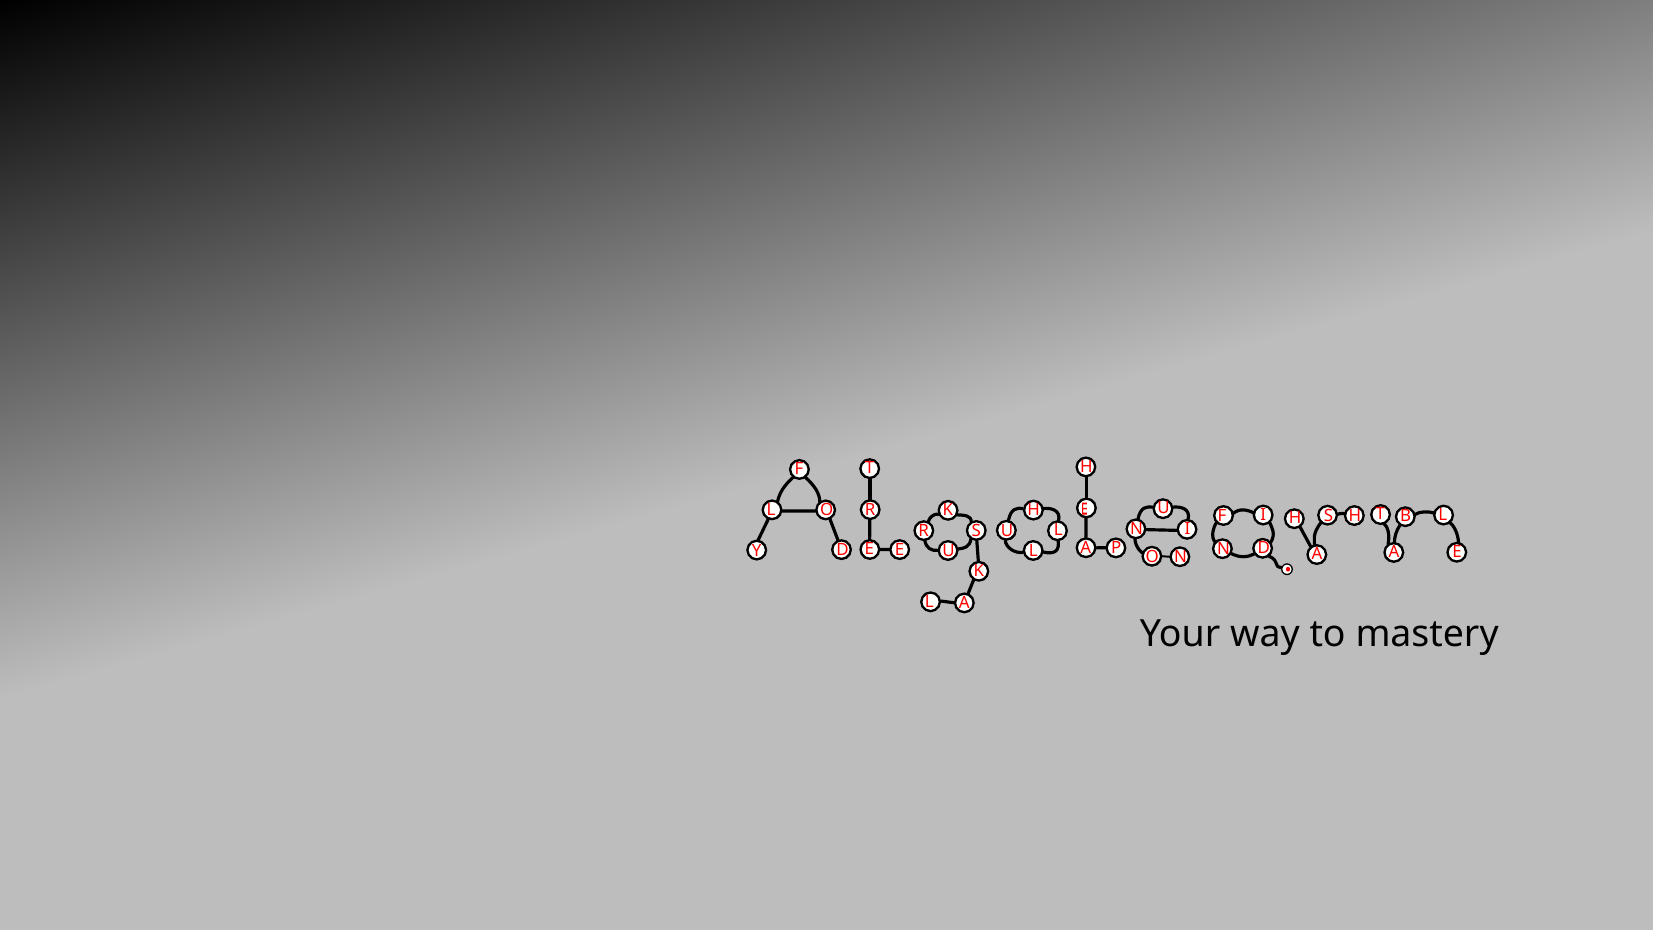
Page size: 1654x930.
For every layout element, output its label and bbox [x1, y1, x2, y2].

picture [630, 375, 1584, 695]
